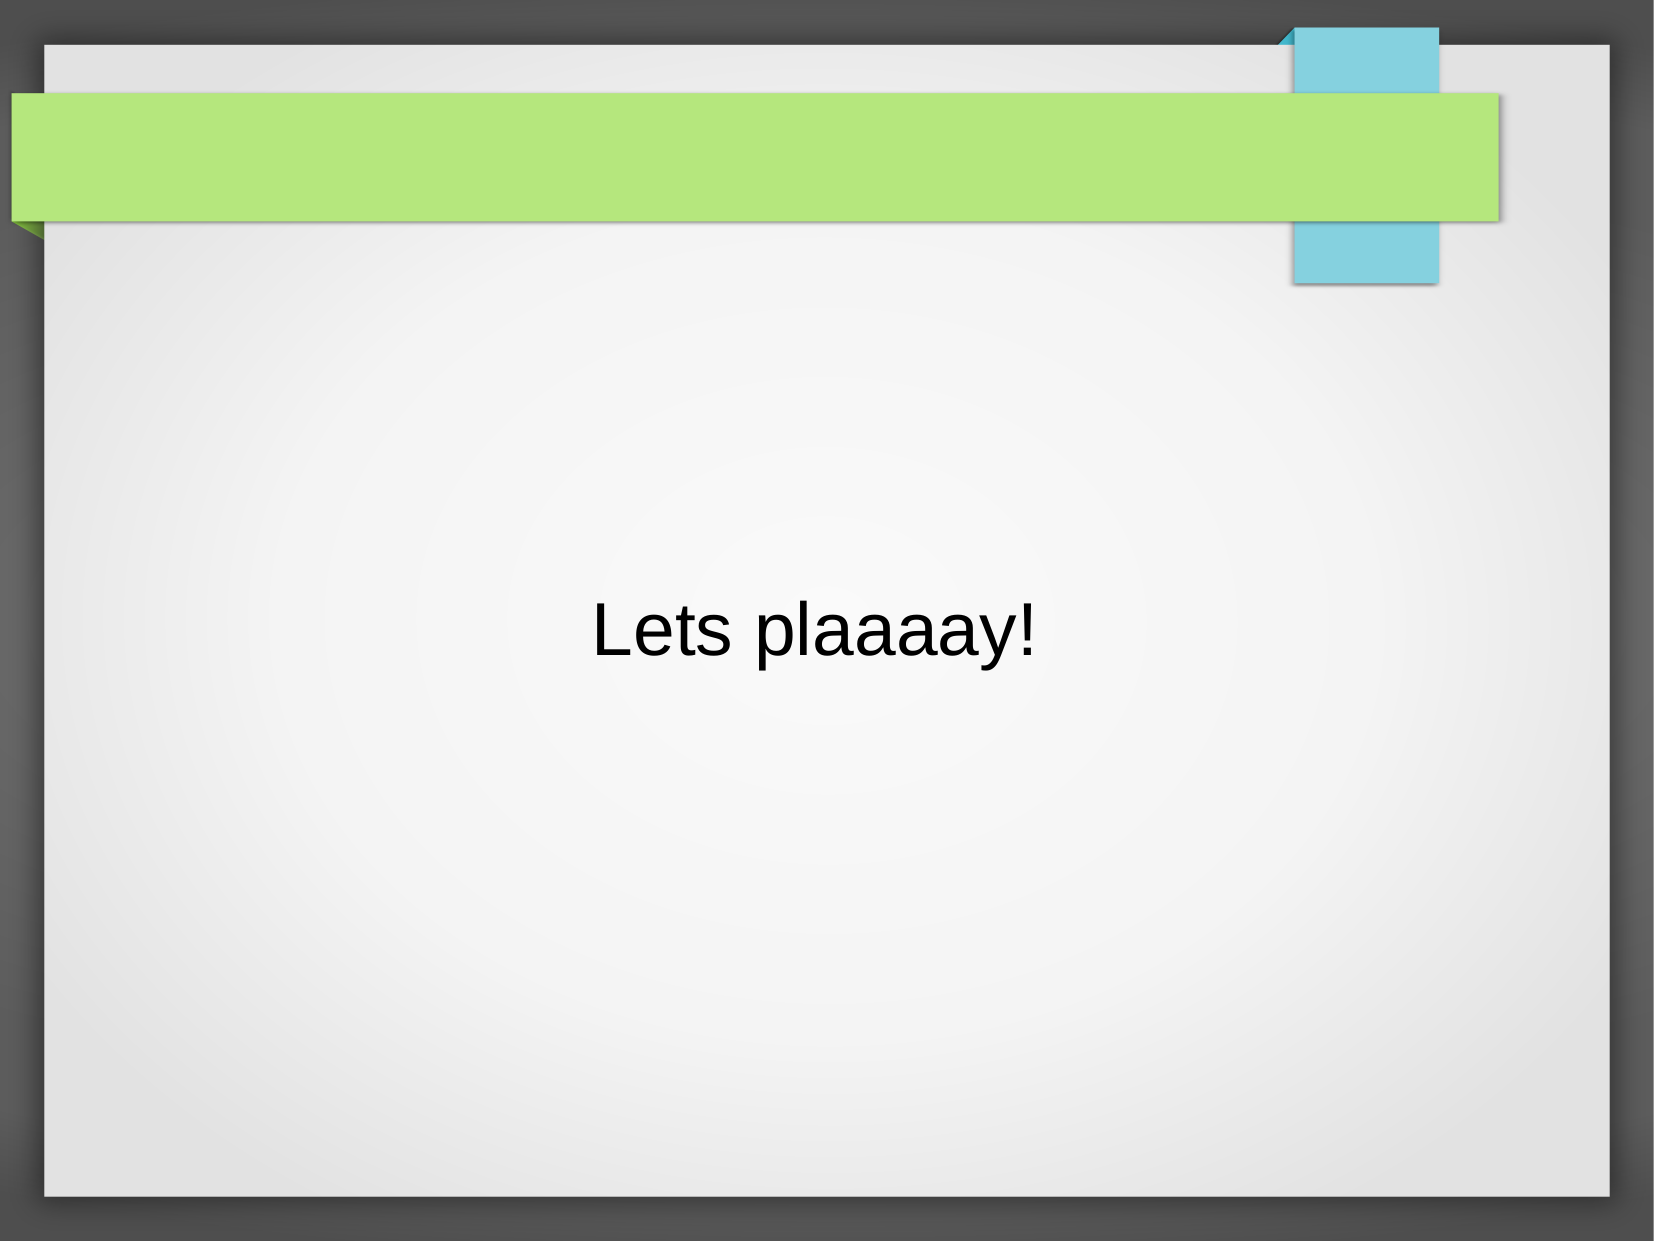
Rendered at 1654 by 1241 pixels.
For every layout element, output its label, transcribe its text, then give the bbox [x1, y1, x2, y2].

picture [0, 0, 1654, 1241]
text_box Lets plaaaay! [224, 566, 1406, 685]
